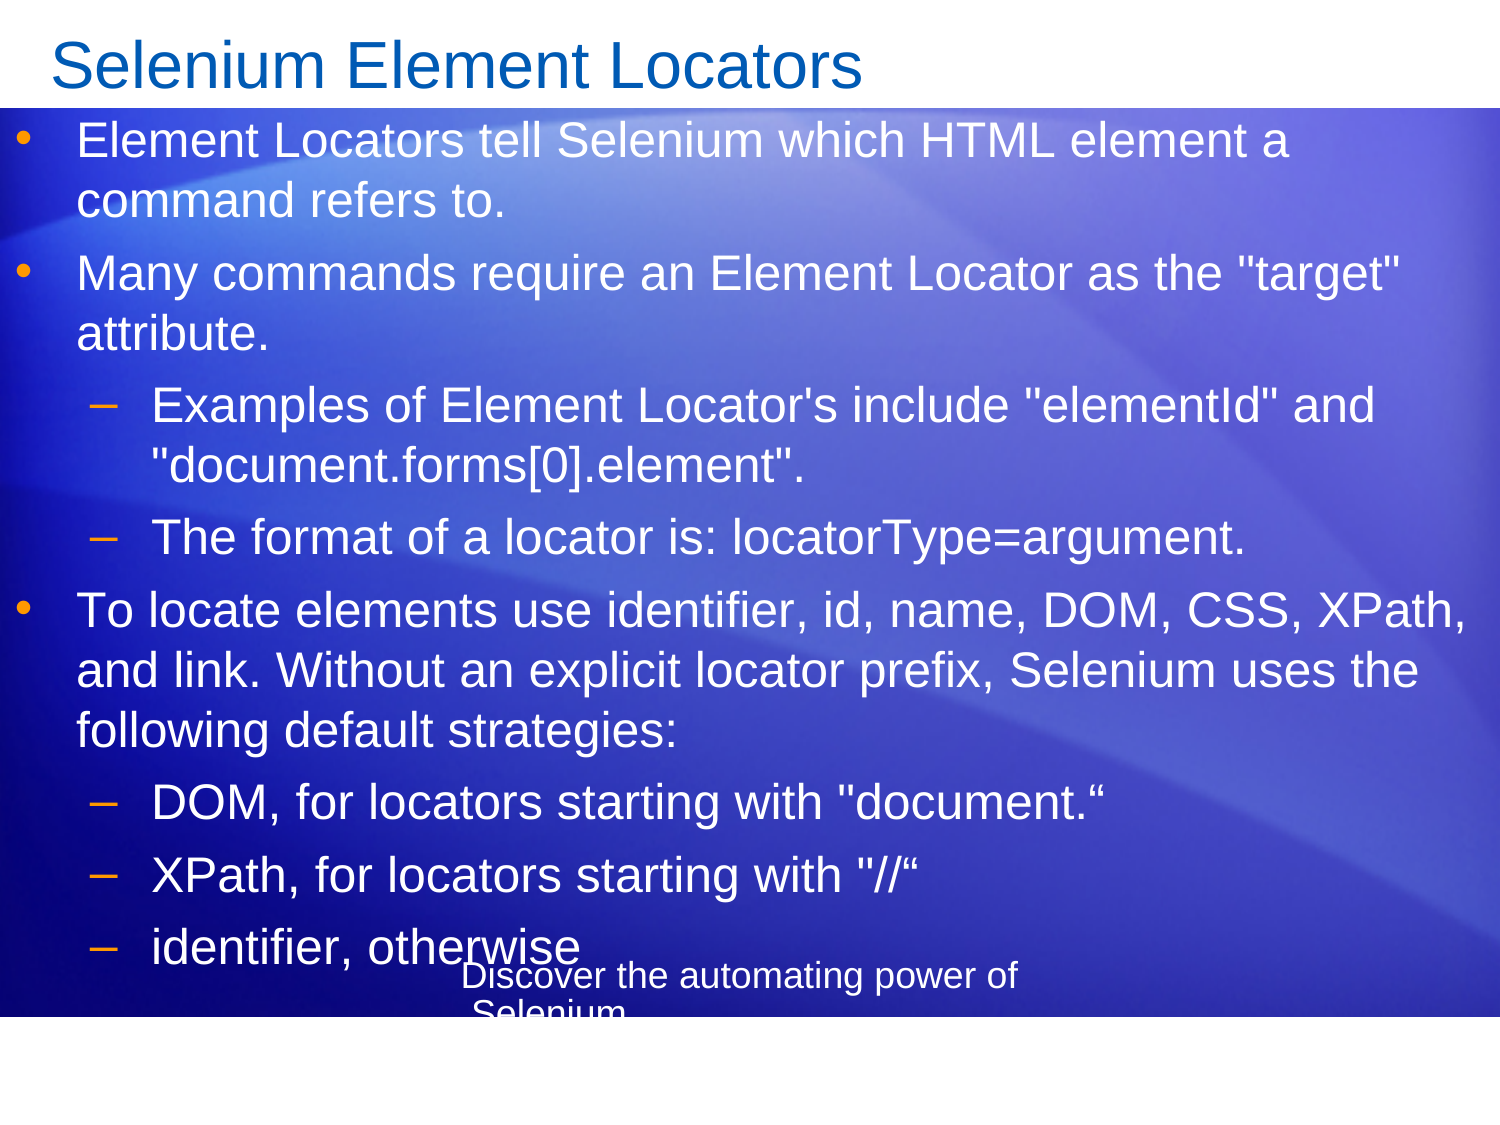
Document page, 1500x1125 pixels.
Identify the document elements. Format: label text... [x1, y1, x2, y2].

title Selenium Element Locators [35, 11, 1386, 99]
list Element Locators tell Selenium which HTML element a command refers to. Many commands require an Element Locator as the "target" attribute. Examples of Element Locator's include "elementId" and "document.forms[0].element". The format of a locator is: locatorType=argument. To locate elements use identifier, id, name, DOM, CSS, XPath, and link. Without an explicit locator prefix, Selenium uses the following default strategies: DOM, for locators starting with "document.“ XPath, for locators starting with "//“ identifier, otherwise [0, 99, 1500, 1039]
